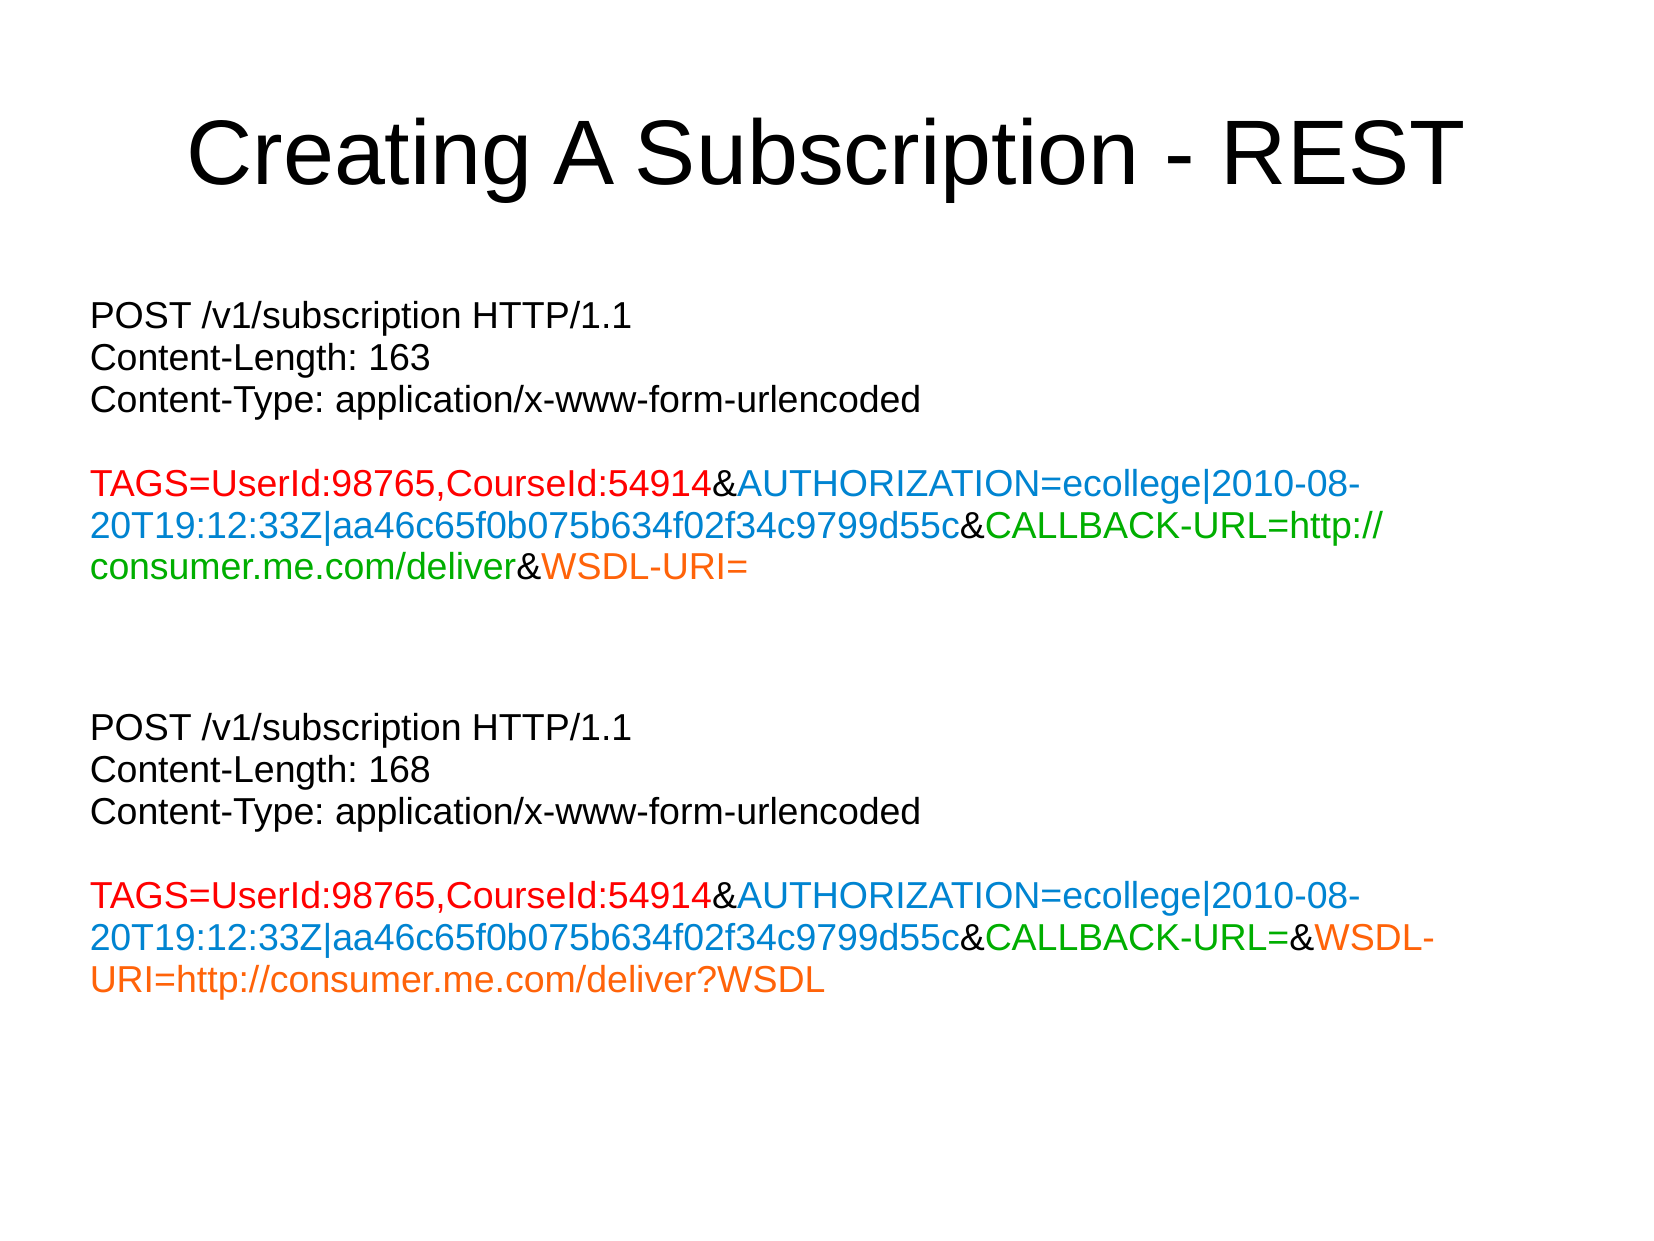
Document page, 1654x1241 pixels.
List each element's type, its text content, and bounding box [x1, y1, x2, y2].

text_box POST /v1/subscription HTTP/1.1 Content-Length: 163 Content-Type: application/x-www-form-urlencoded TAGS=UserId:98765,CourseId:54914&AUTHORIZATION=ecollege|2010-08-20T19:12:33Z|aa46c65f0b075b634f02f34c9799d55c&CALLBACK-URL=http://consumer.me.com/deliver&WSDL-URI= [75, 286, 1501, 638]
text_box POST /v1/subscription HTTP/1.1 Content-Length: 168 Content-Type: application/x-www-form-urlencoded TAGS=UserId:98765,CourseId:54914&AUTHORIZATION=ecollege|2010-08-20T19:12:33Z|aa46c65f0b075b634f02f34c9799d55c&CALLBACK-URL=&WSDL-URI=http://consumer.me.com/deliver?WSDL [75, 699, 1501, 1051]
title Creating A Subscription - REST [82, 49, 1571, 257]
